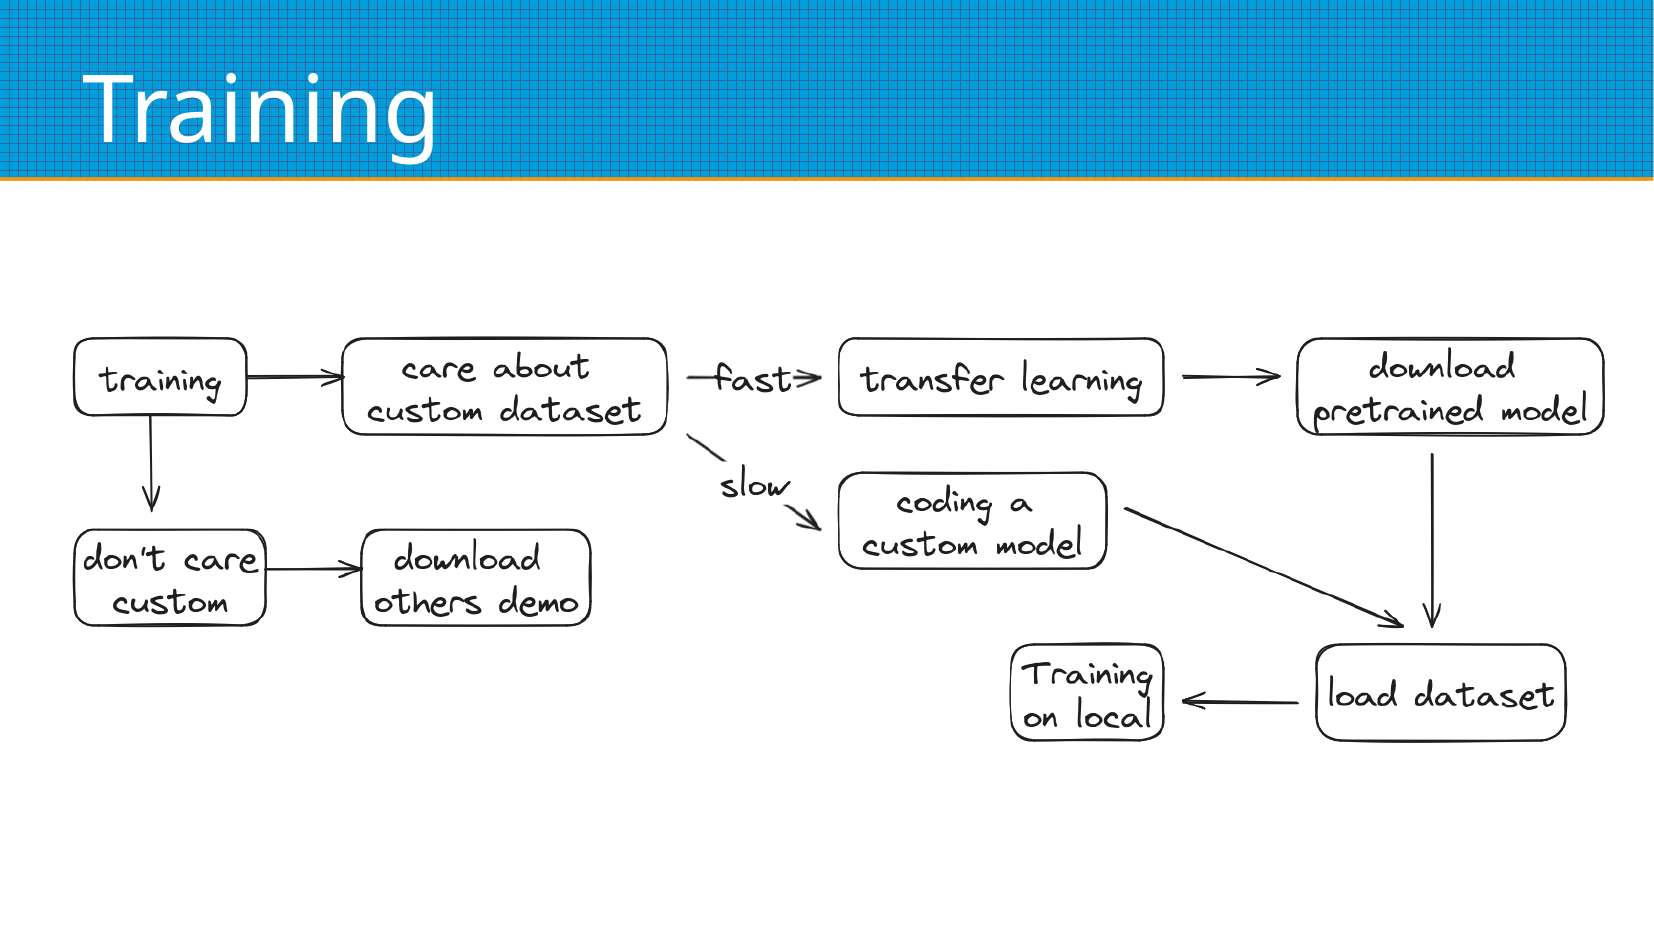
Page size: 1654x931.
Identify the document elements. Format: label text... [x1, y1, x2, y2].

title Training [82, 14, 1571, 171]
picture [65, 329, 1613, 751]
